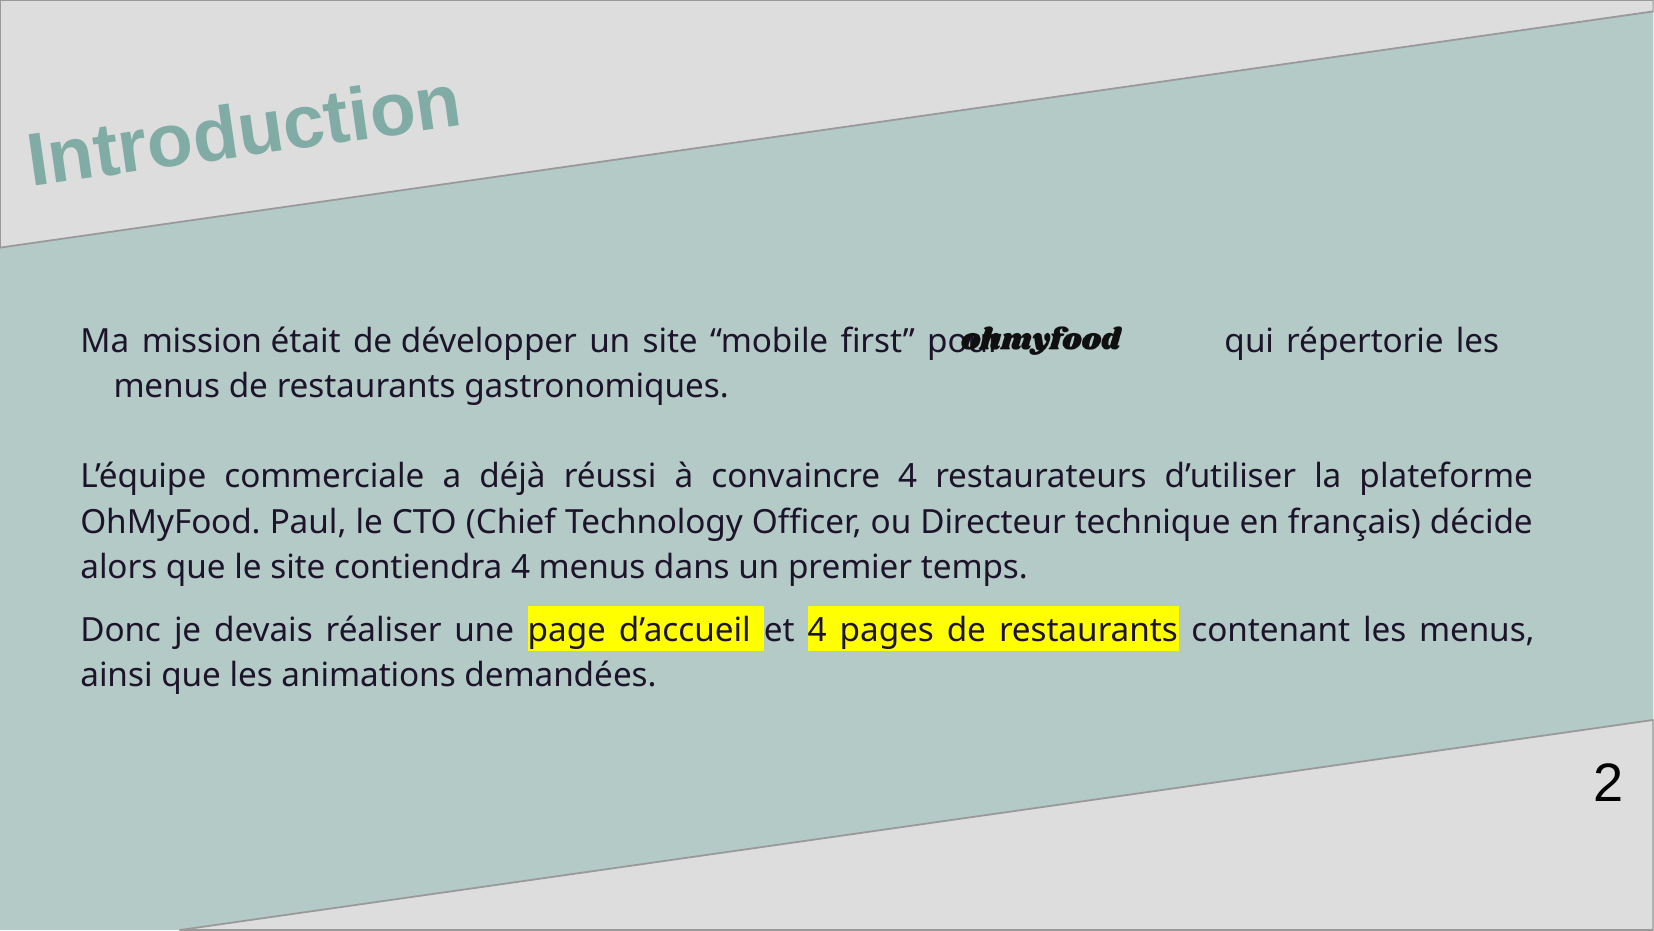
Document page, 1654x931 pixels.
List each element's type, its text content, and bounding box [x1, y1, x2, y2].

list Ma mission était de développer un site “mobile first” pour qui répertorie les menus de restaurants gastronomiques. L’équipe commerciale a déjà réussi à convaincre 4 restaurateurs d’utiliser la plateforme OhMyFood. Paul, le CTO (Chief Technology Officer, ou Directeur technique en français) décide alors que le site contiendra 4 menus dans un premier temps. Donc je devais réaliser une page d’accueil et 4 pages de restaurants contenant les menus, ainsi que les animations demandées. [80, 316, 1536, 857]
title Introduction [16, 0, 1501, 239]
picture [961, 326, 1122, 355]
